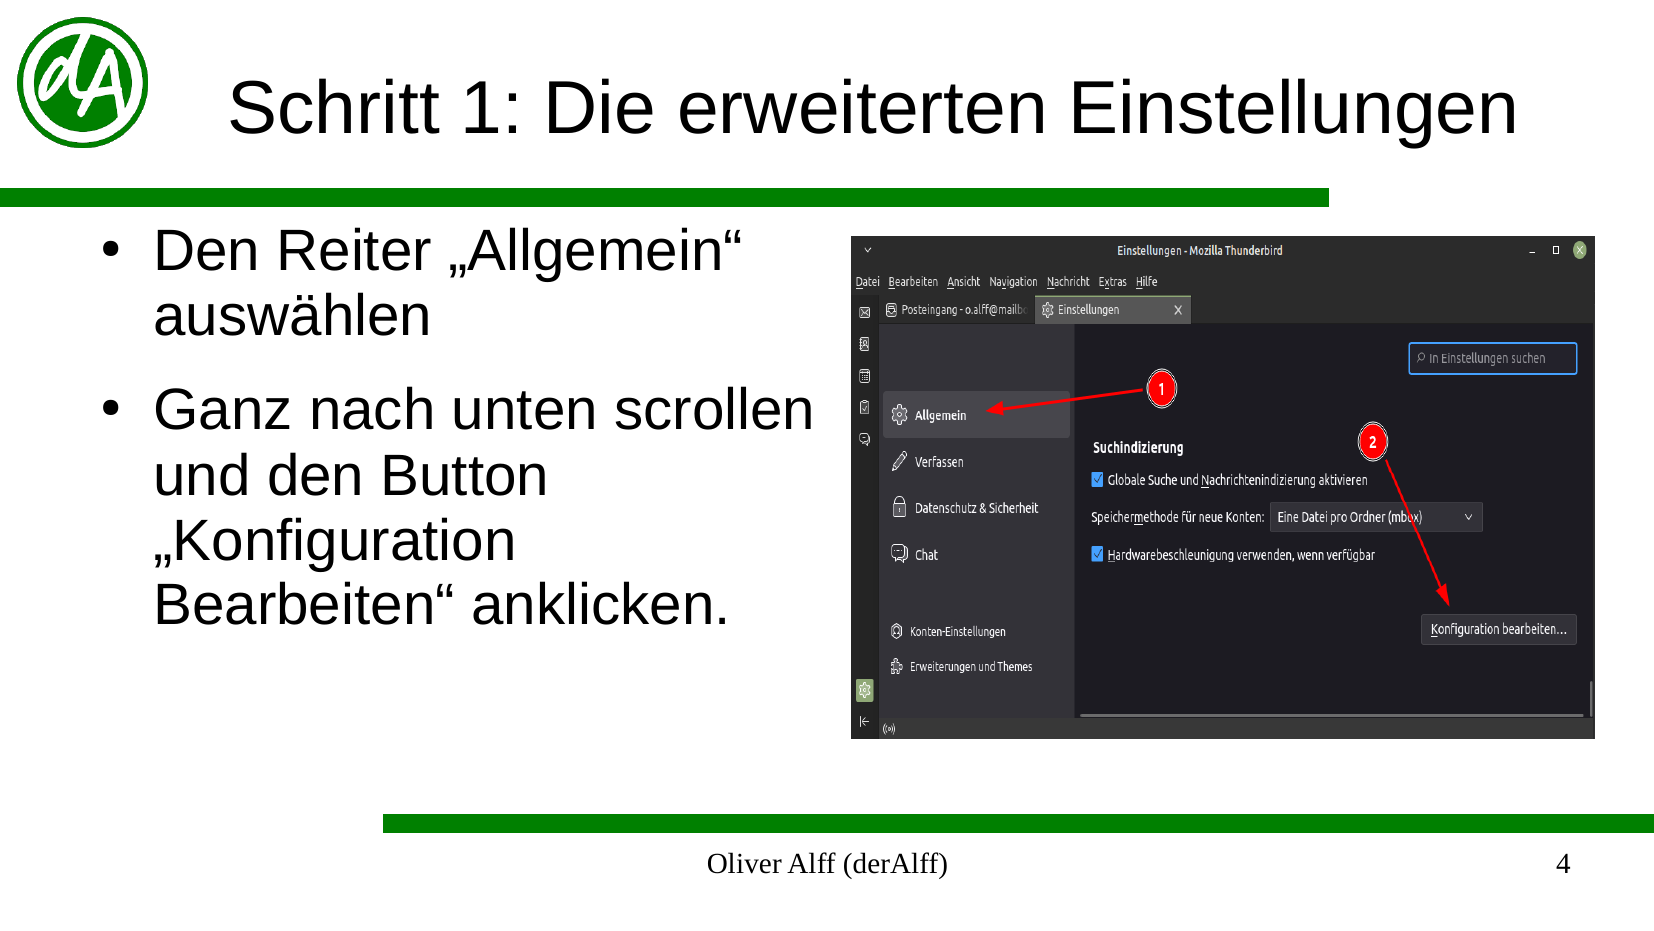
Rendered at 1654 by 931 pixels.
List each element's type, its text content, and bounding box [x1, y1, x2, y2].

picture [17, 17, 148, 148]
picture [851, 236, 1595, 739]
title Schritt 1: Die erweiterten Einstellungen [177, 37, 1571, 178]
list Den Reiter „Allgemein“ auswählen Ganz nach unten scrollen und den Button „Konfiguration Bearbeiten“ anklicken. [82, 217, 827, 798]
